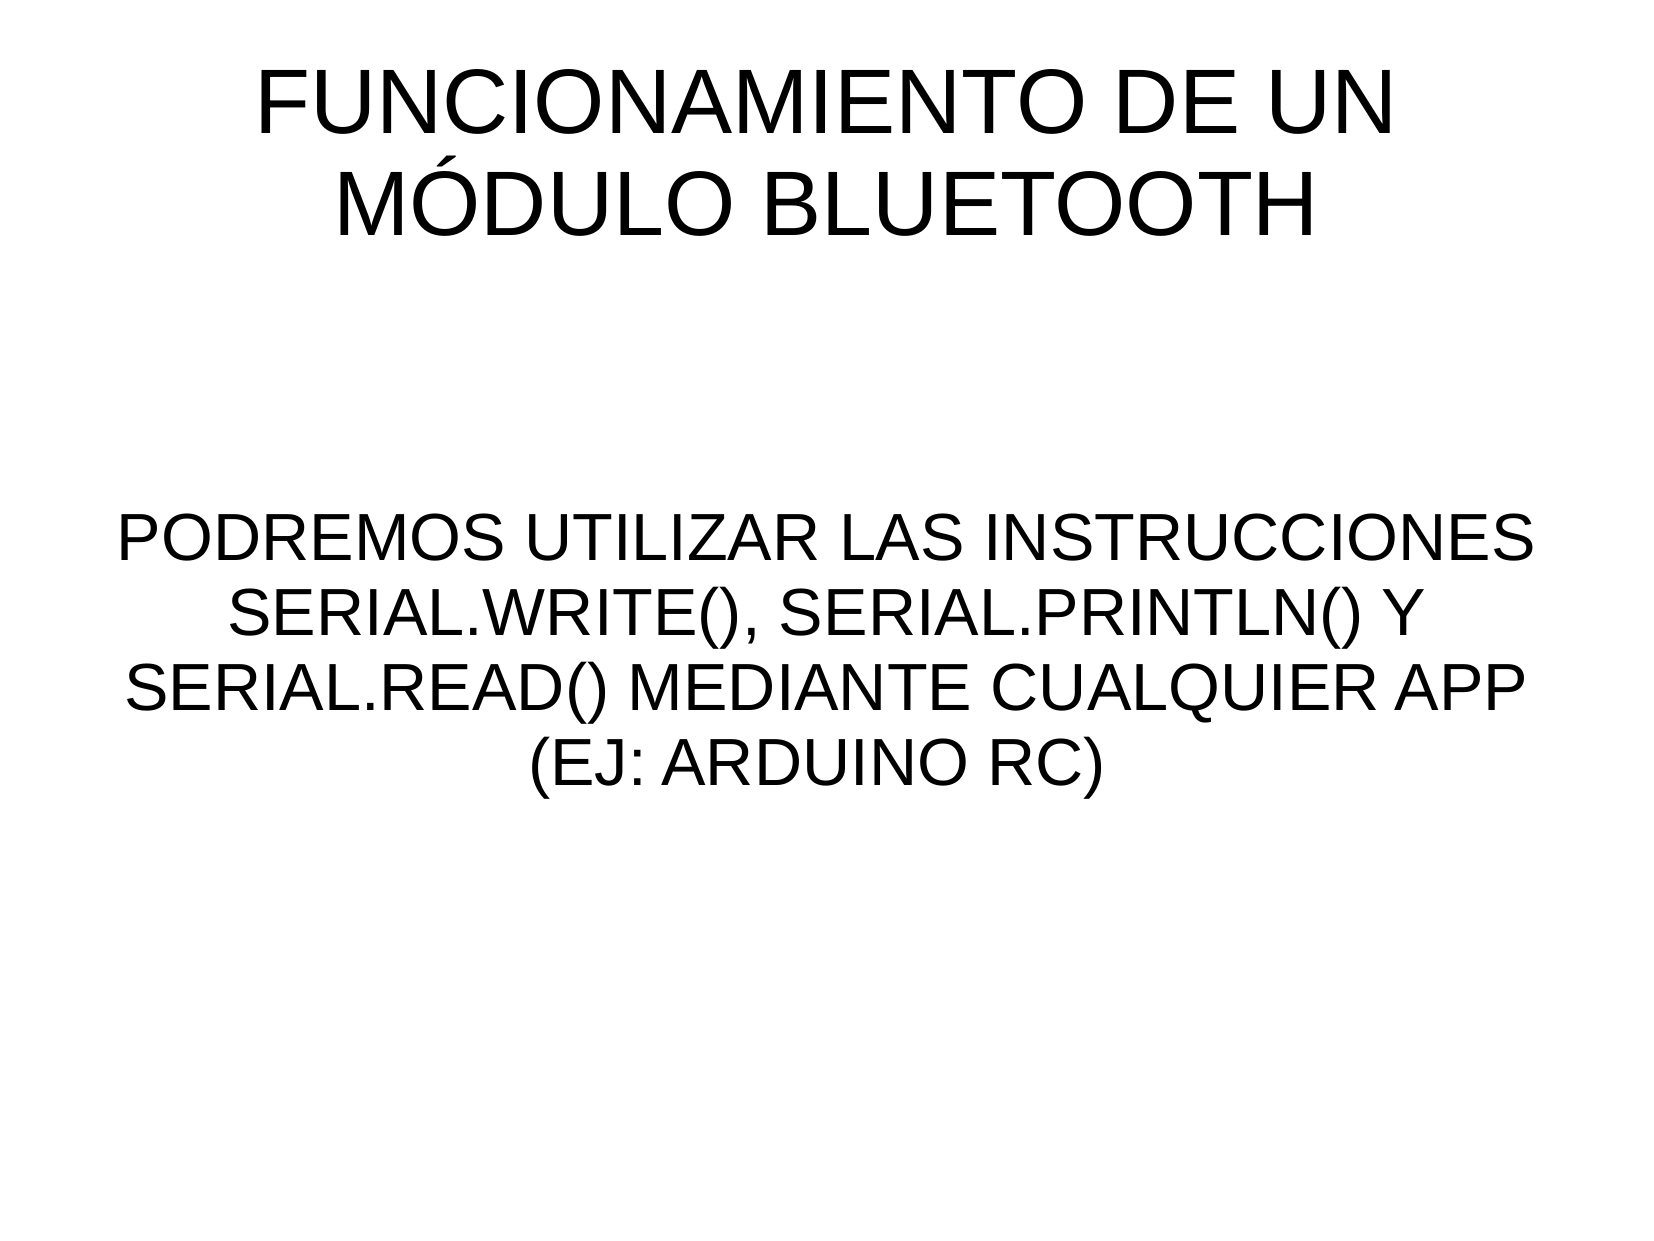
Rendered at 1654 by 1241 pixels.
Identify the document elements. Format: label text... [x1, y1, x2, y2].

title FUNCIONAMIENTO DE UN MÓDULO BLUETOOTH [82, 49, 1571, 257]
subtitle PODREMOS UTILIZAR LAS INSTRUCCIONES SERIAL.WRITE(), SERIAL.PRINTLN() Y SERIAL.READ() MEDIANTE CUALQUIER APP (EJ: ARDUINO RC) [82, 290, 1571, 1010]
